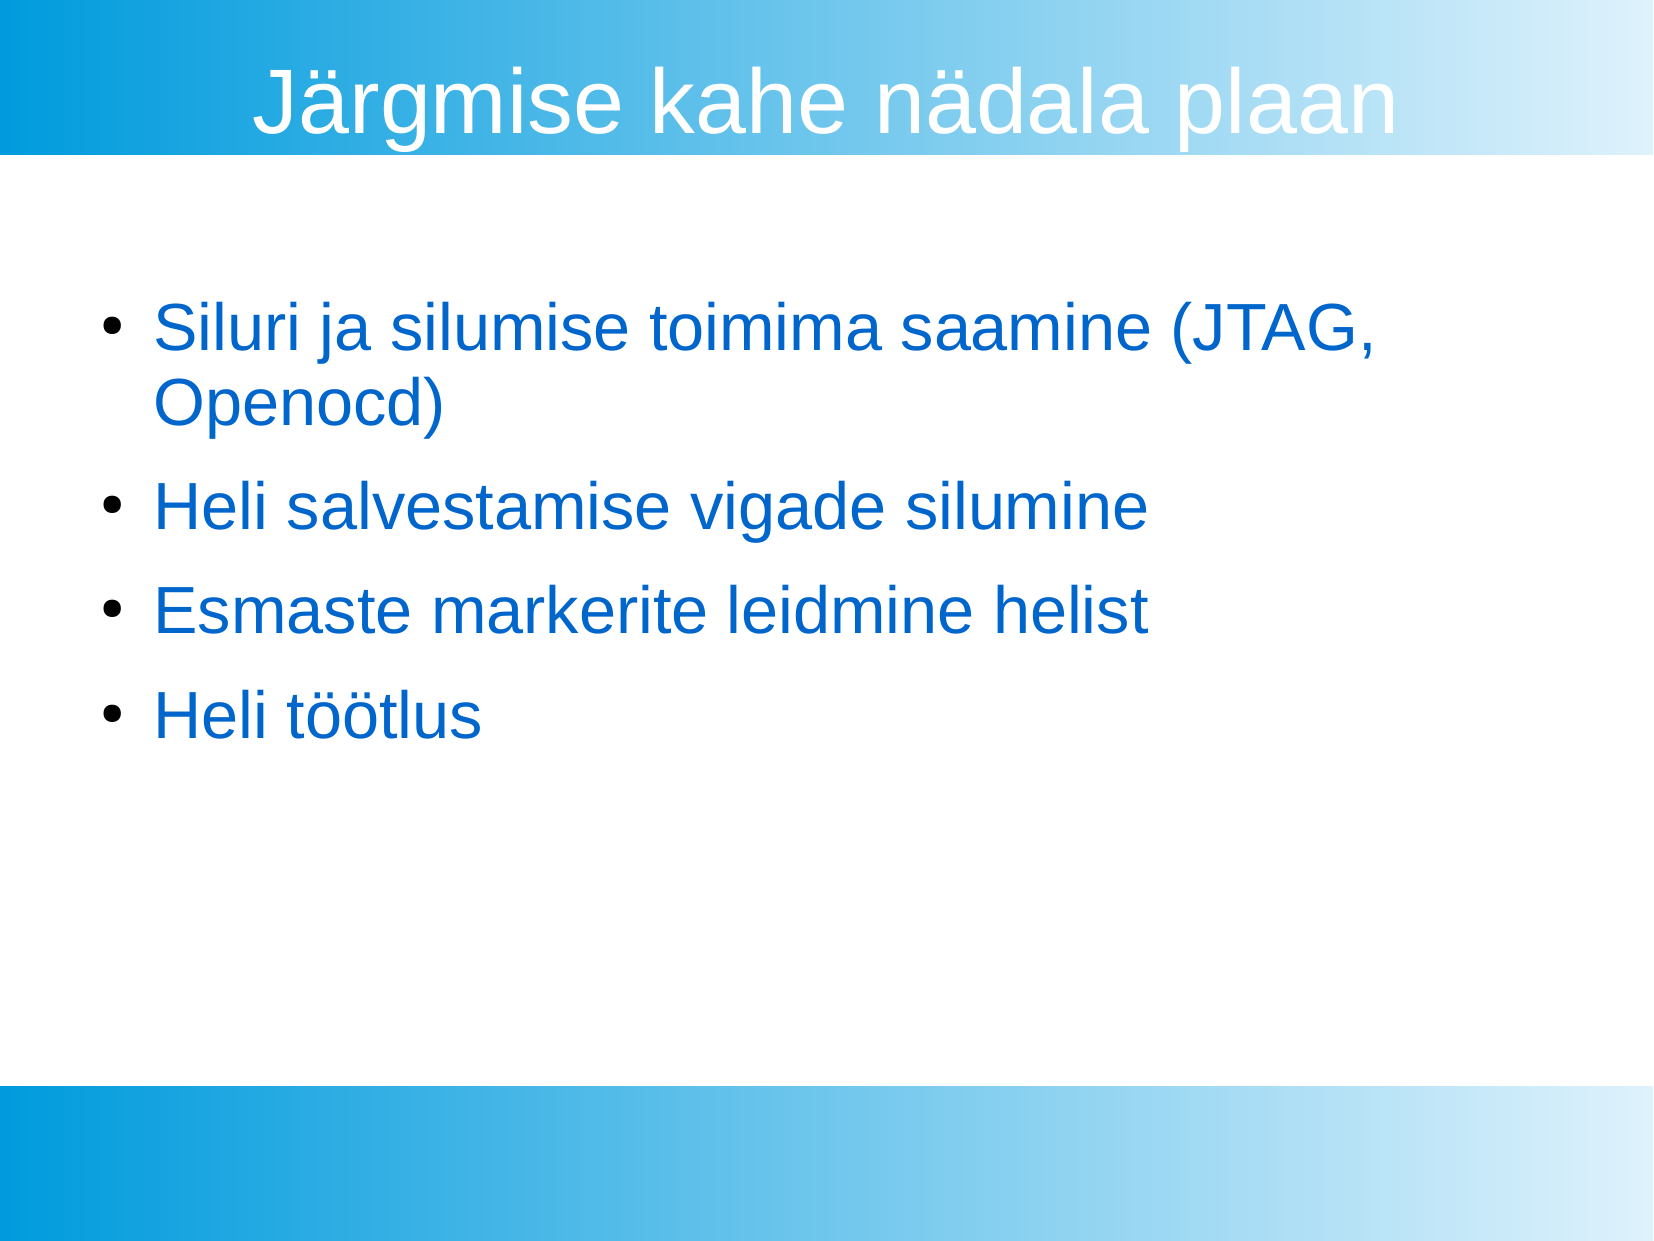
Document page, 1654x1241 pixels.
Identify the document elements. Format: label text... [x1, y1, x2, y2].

list Siluri ja silumise toimima saamine (JTAG, Openocd) Heli salvestamise vigade silumine Esmaste markerite leidmine helist Heli töötlus [82, 290, 1571, 1010]
title Järgmise kahe nädala plaan [82, 49, 1571, 155]
